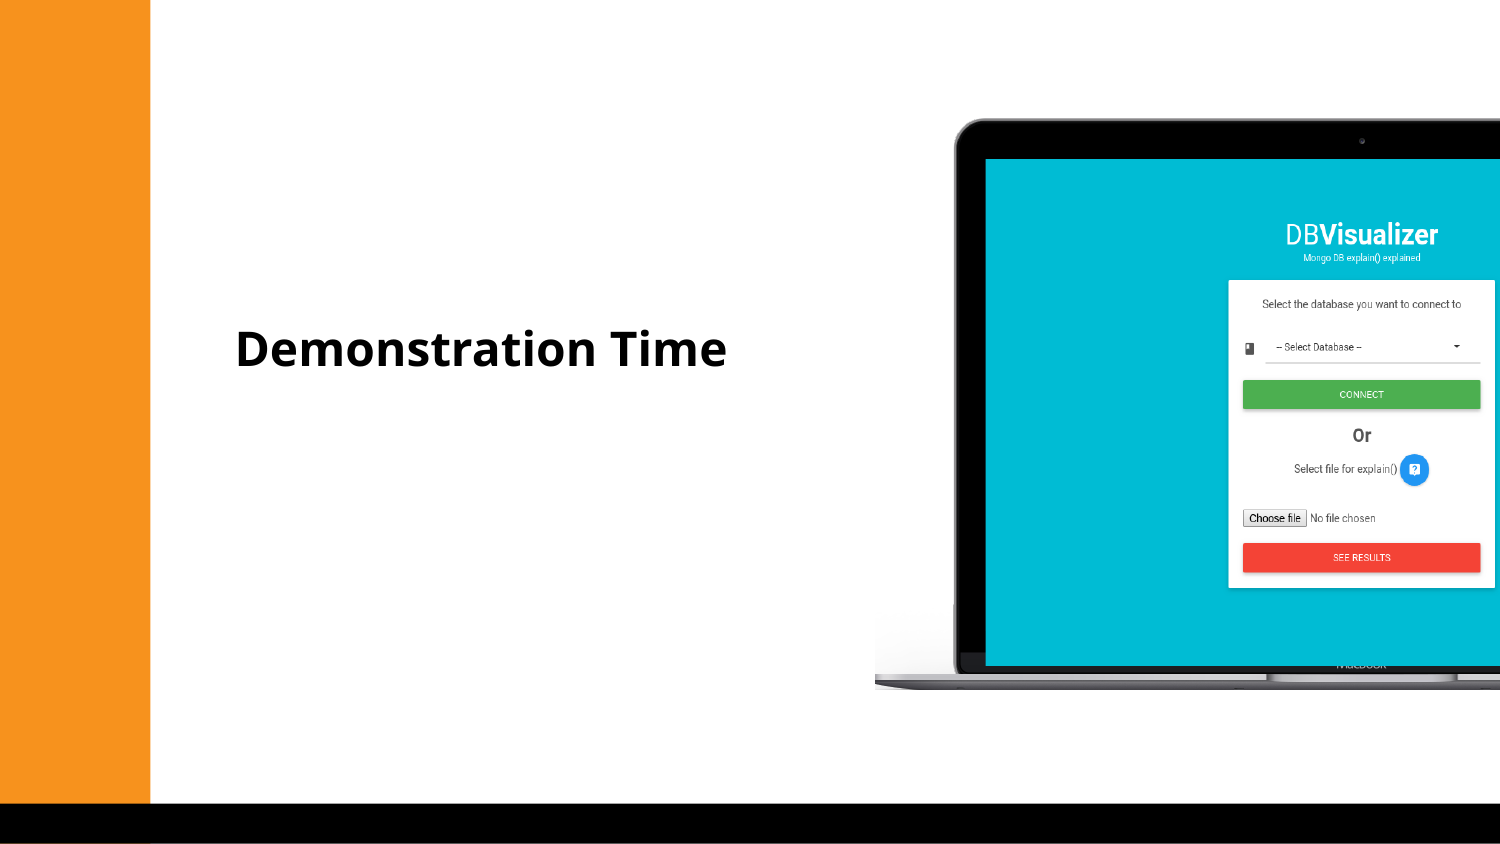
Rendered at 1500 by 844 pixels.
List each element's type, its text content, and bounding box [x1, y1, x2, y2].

text_box [0, 0, 1500, 844]
picture [875, 114, 1500, 690]
text_box Demonstration Time [229, 315, 782, 378]
